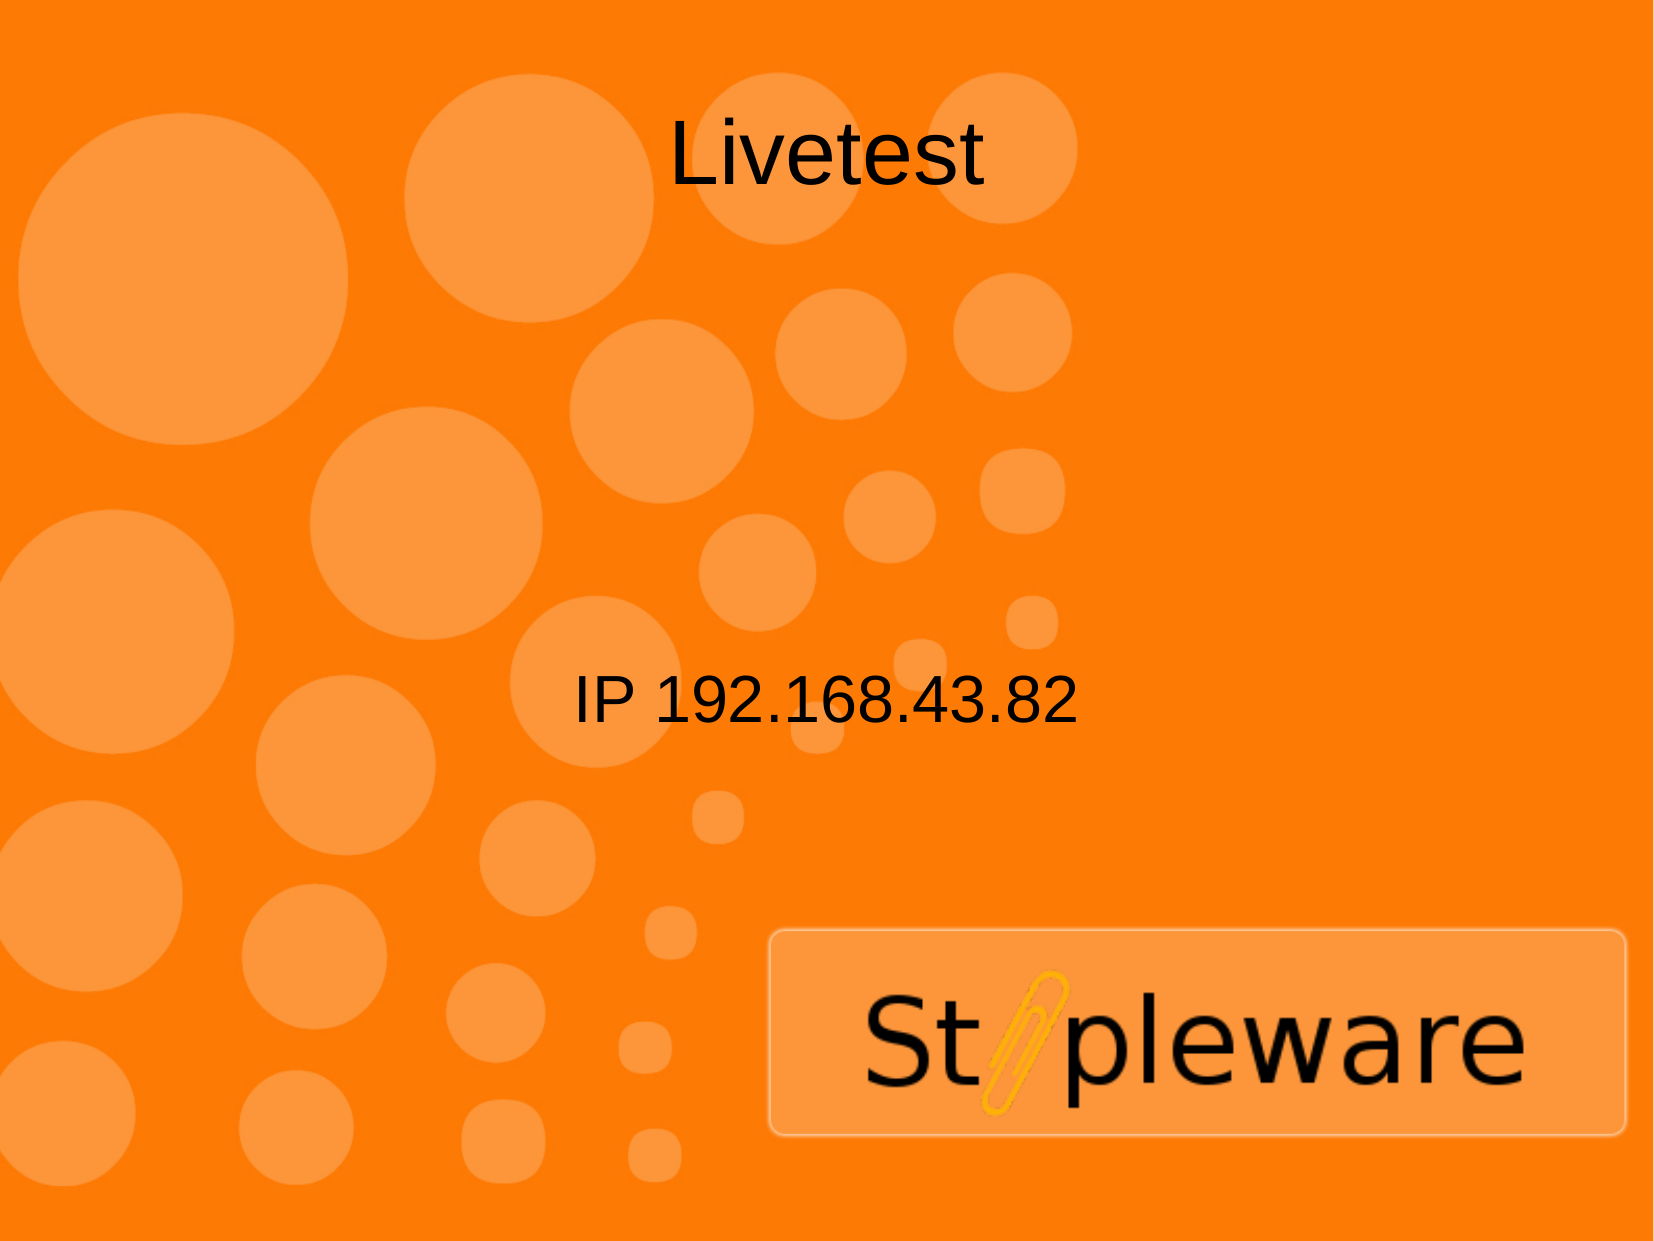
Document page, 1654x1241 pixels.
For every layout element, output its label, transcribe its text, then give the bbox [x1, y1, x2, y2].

title Livetest [82, 56, 1571, 250]
subtitle IP 192.168.43.82 [82, 297, 1571, 1102]
picture [0, 0, 1654, 1241]
